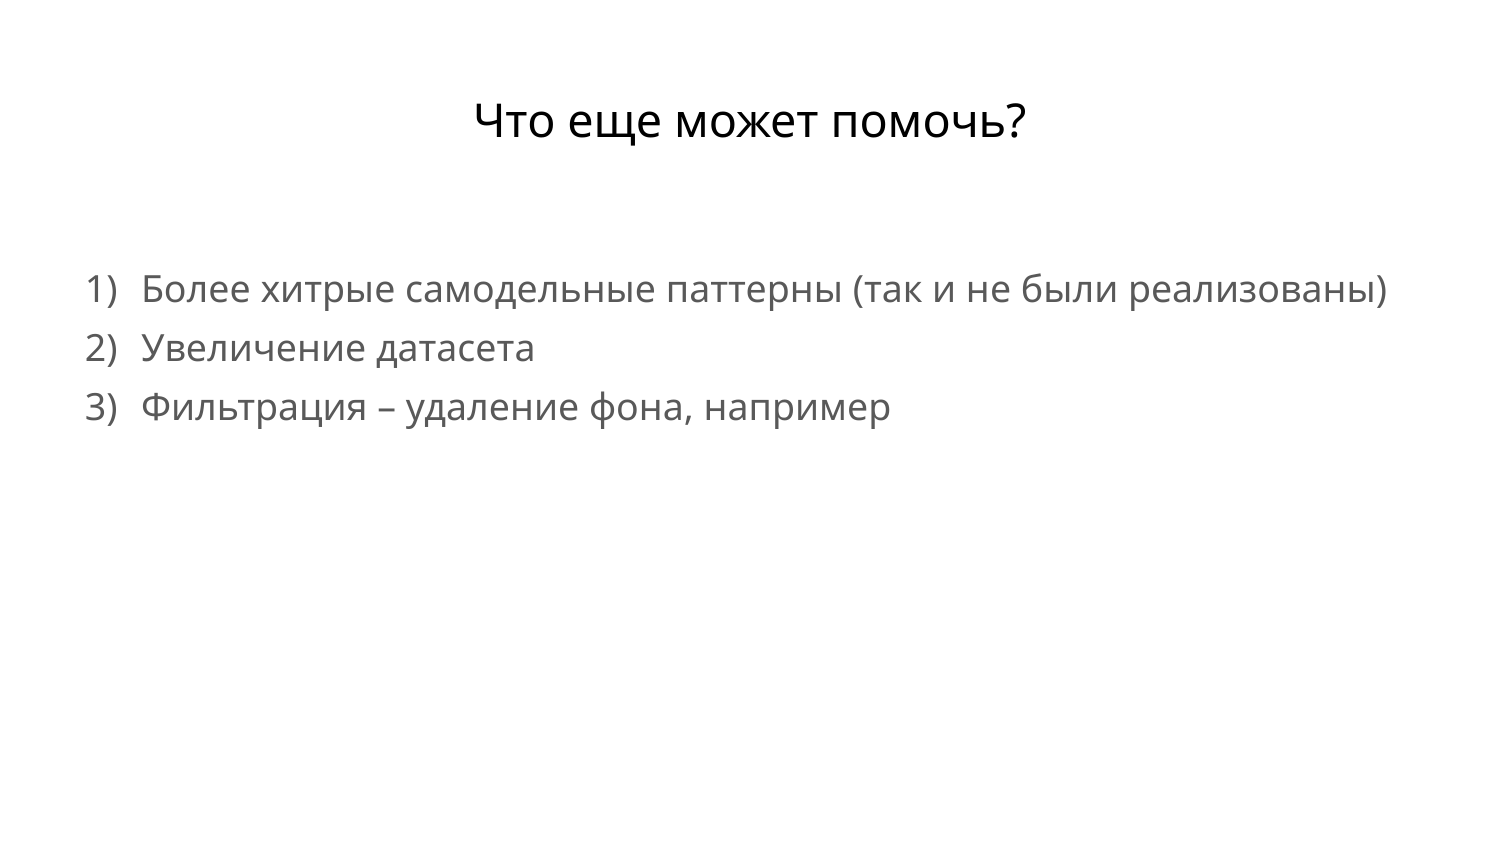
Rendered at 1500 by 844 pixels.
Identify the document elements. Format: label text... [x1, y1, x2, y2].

title Что еще может помочь? [51, 72, 1449, 167]
list Более хитрые самодельные паттерны (так и не были реализованы) Увеличение датасета Фильтрация – удаление фона, например [51, 189, 1449, 750]
